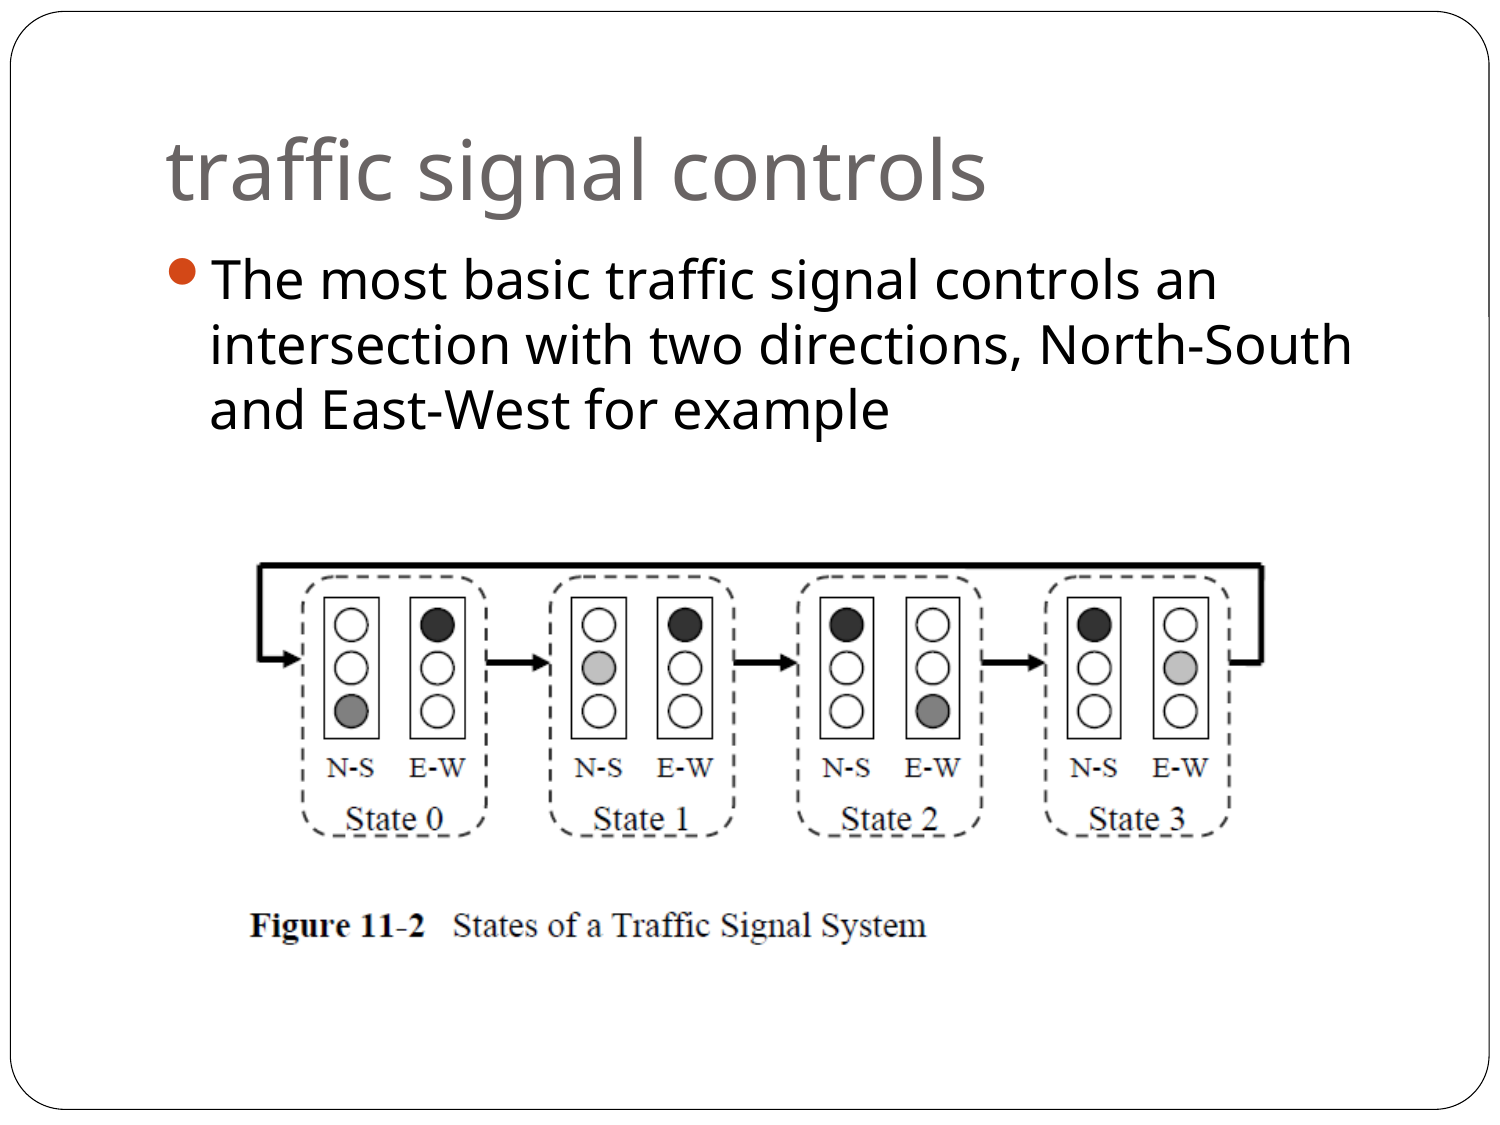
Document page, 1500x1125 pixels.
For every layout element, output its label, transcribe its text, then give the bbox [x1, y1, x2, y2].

picture [222, 550, 1283, 956]
list The most basic traffic signal controls an intersection with two directions, North-South and East-West for example [150, 237, 1426, 988]
title traffic signal controls [150, 44, 1426, 233]
